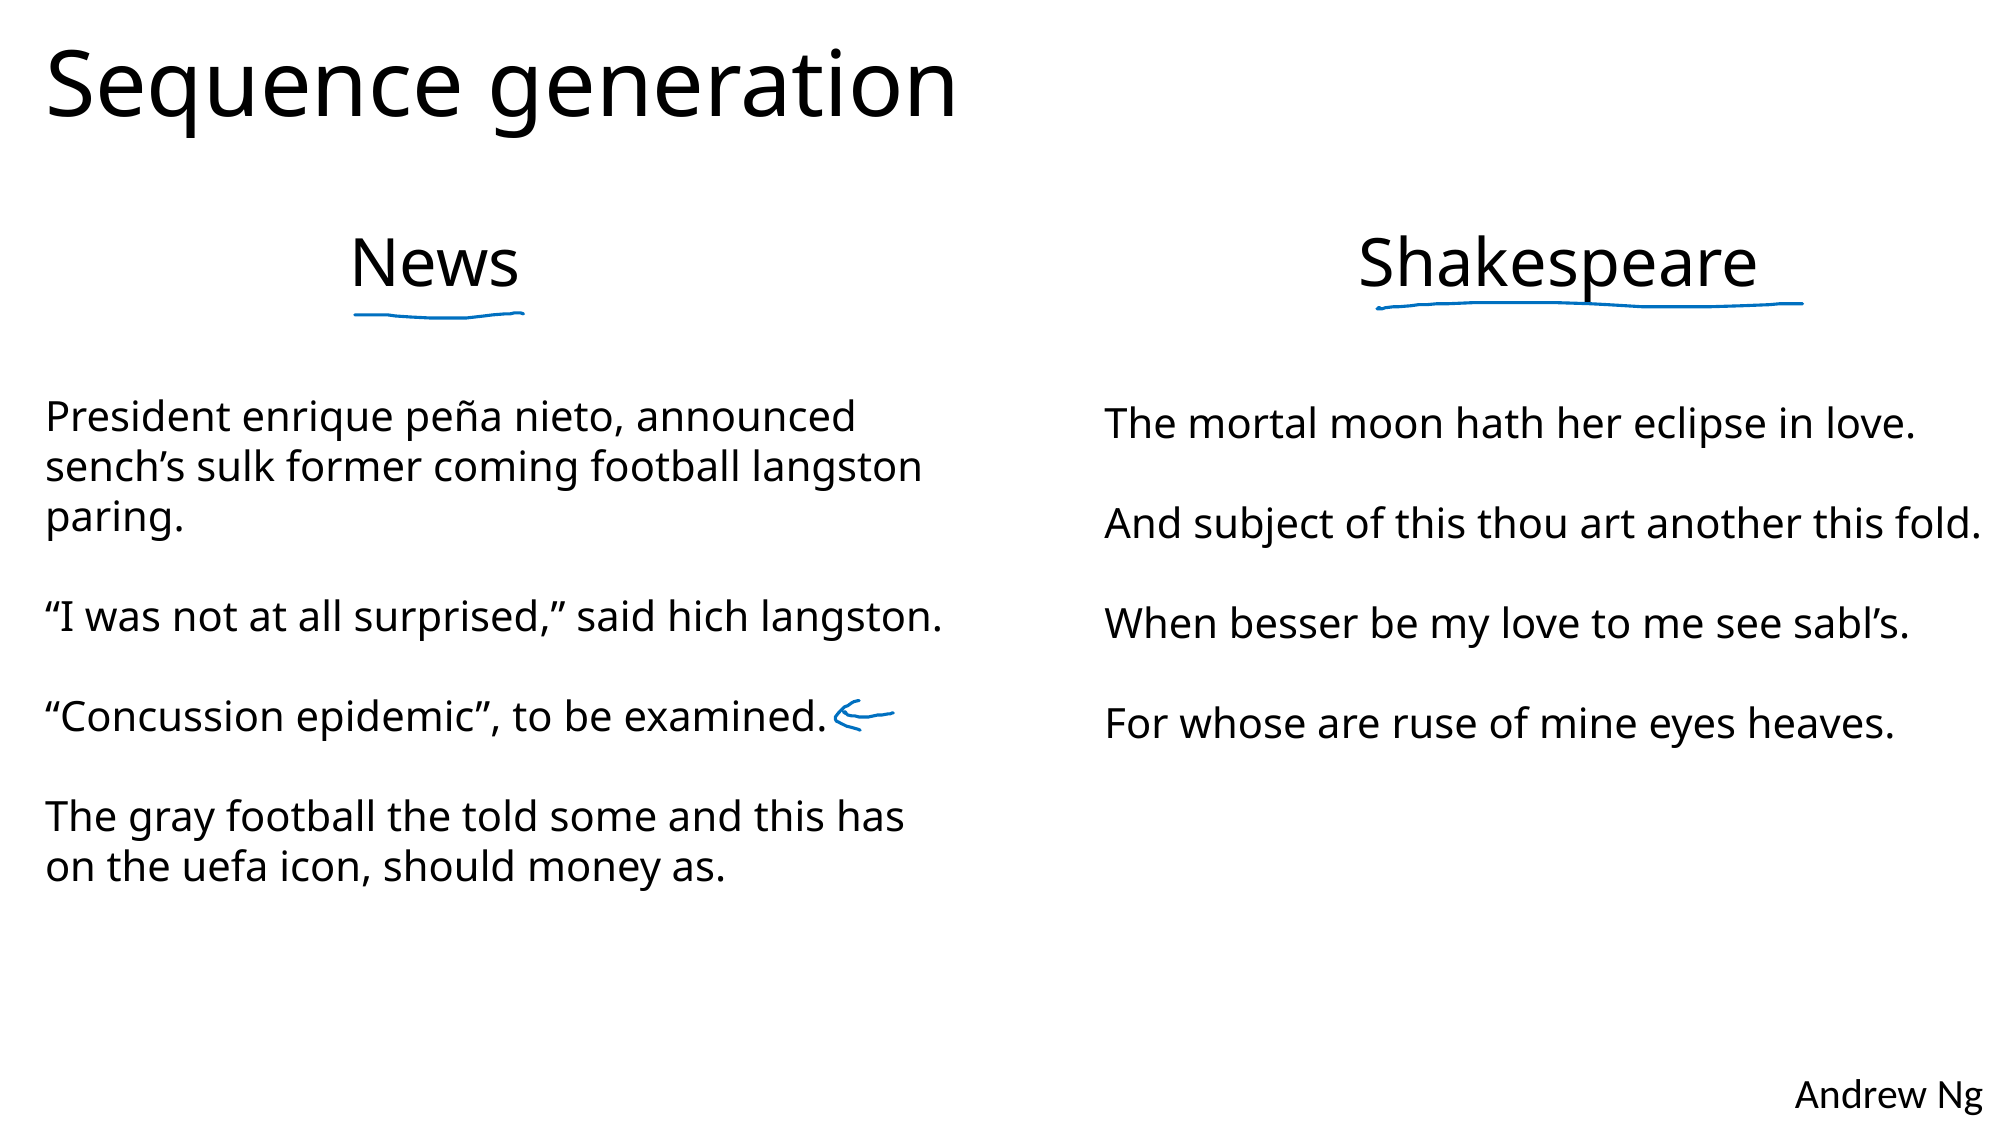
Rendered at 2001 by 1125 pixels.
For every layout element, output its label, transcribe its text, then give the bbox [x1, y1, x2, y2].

picture [351, 298, 1808, 735]
text_box President enrique peña nieto, announced sench’s sulk former coming football langston paring. “I was not at all surprised,” said hich langston. “Concussion epidemic”, to be examined. The gray football the told some and this has on the uefa icon, should money as. [30, 381, 970, 903]
text_box Shakespeare [1343, 212, 1773, 298]
text_box The mortal moon hath her eclipse in love. And subject of this thou art another this fold. When besser be my love to me see sabl’s. For whose are ruse of mine eyes heaves. [1089, 388, 2000, 960]
text_box News [334, 212, 537, 309]
text_box Sequence generation [30, 29, 2000, 248]
